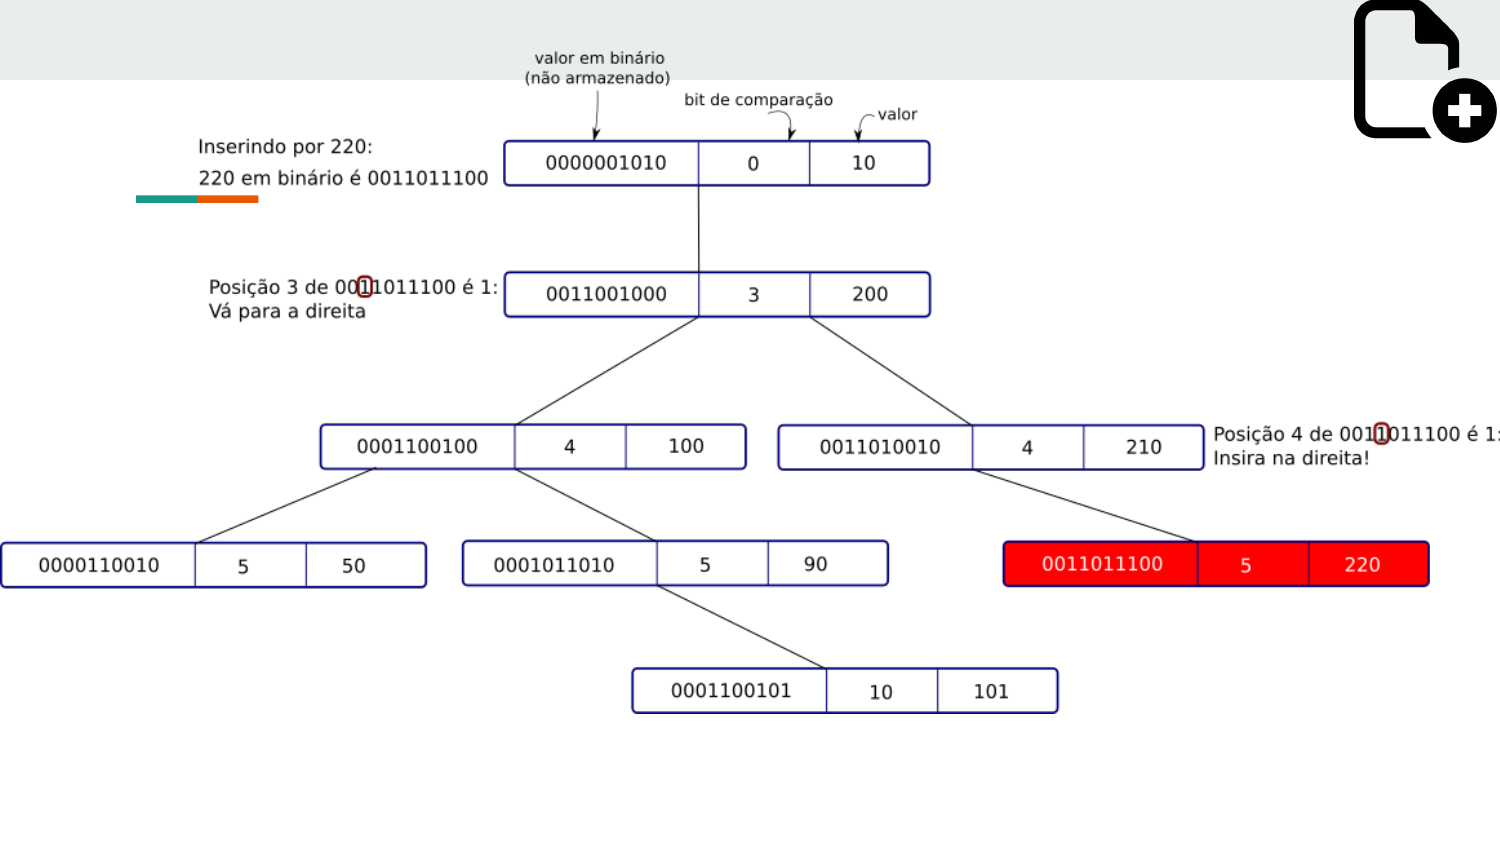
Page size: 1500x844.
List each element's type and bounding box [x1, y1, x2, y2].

picture [0, 0, 1500, 714]
